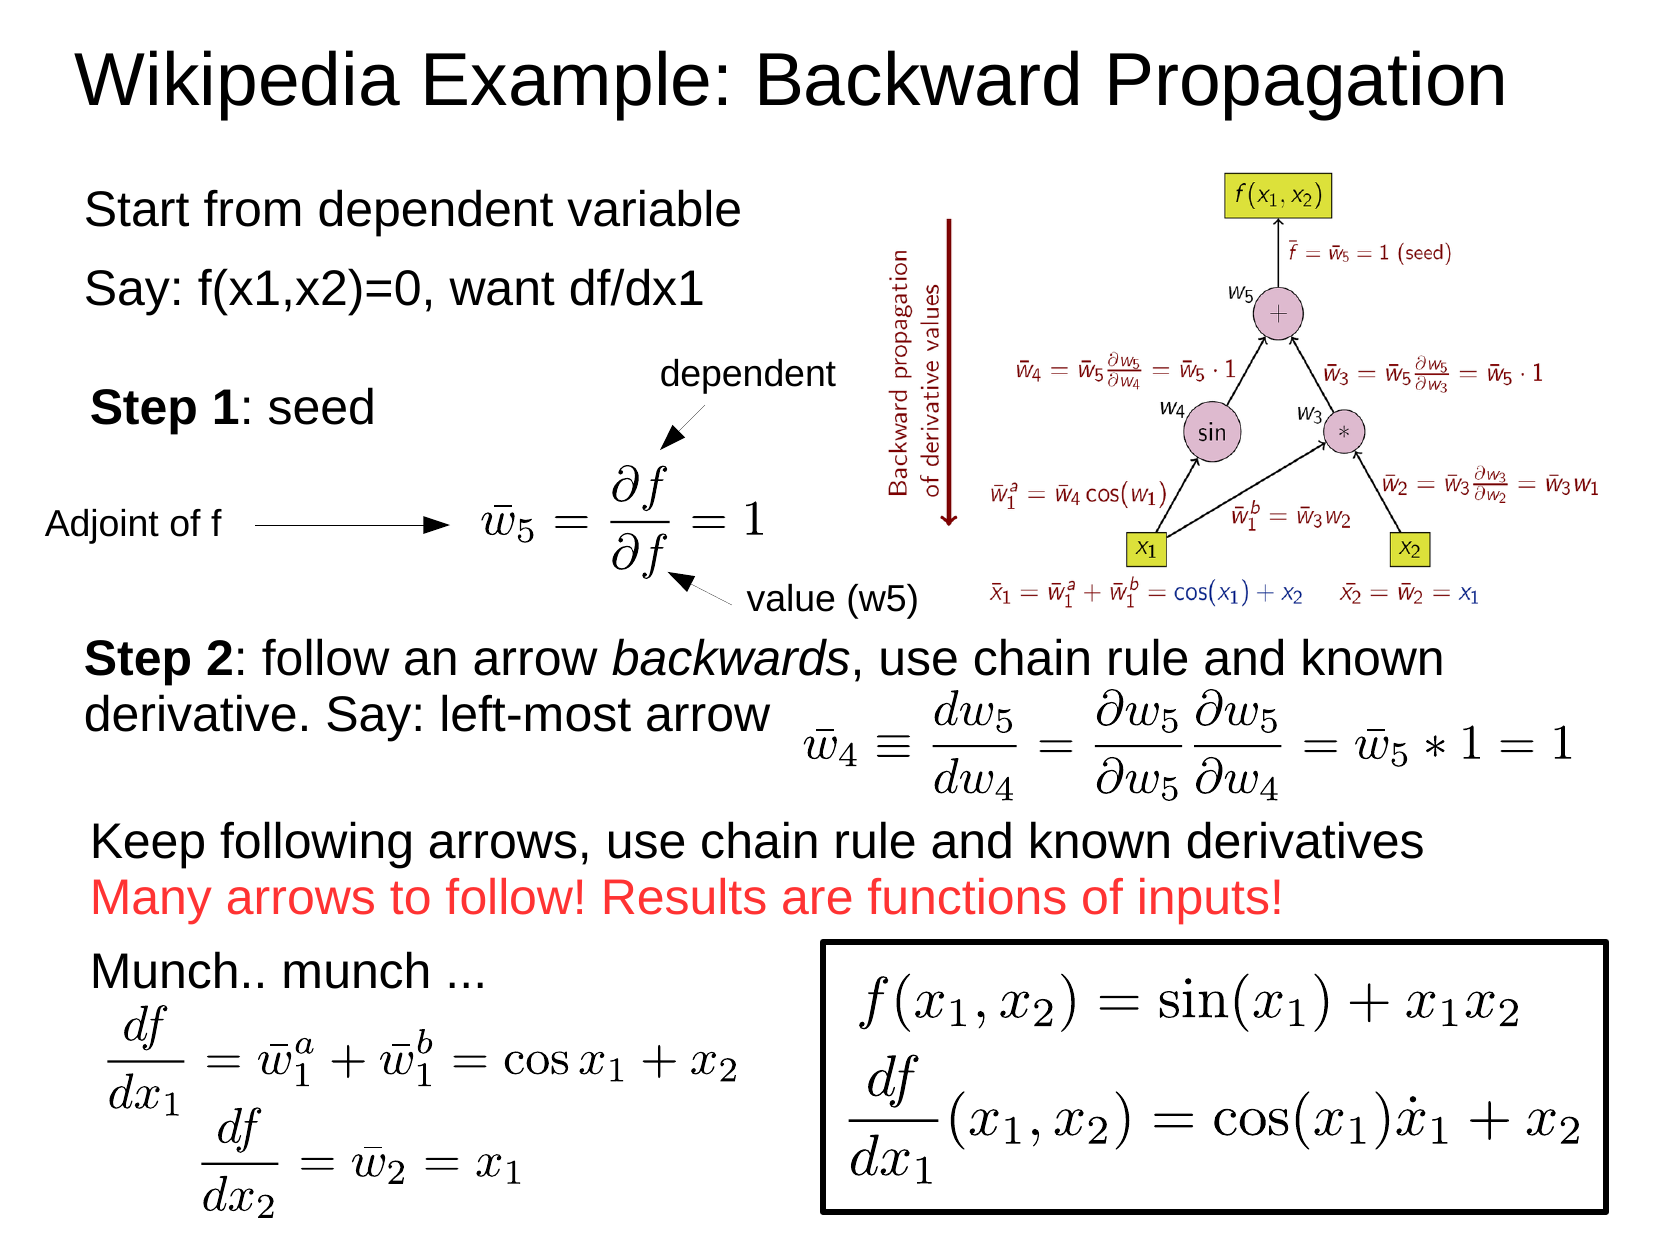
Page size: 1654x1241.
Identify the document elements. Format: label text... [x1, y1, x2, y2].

text_box [856, 973, 1521, 1032]
text_box value (w5) [731, 570, 957, 627]
text_box [848, 1054, 1582, 1184]
text_box [480, 465, 767, 579]
text_box Start from dependent variable [69, 174, 835, 246]
text_box Step 1: seed [75, 371, 736, 500]
text_box Step 2: follow an arrow backwards, use chain rule and known derivative. Say: left-most arrow [69, 622, 1630, 751]
picture [885, 159, 1621, 617]
text_box Say: f(x1,x2)=0, want df/dx1 [69, 252, 730, 325]
text_box Wikipedia Example: Backward Propagation [60, 30, 1606, 129]
text_box Adjoint of f [30, 495, 271, 552]
text_box Keep following arrows, use chain rule and known derivatives Many arrows to follow! Results are functions of inputs! [75, 805, 1636, 934]
text_box [802, 689, 1576, 801]
text_box [107, 1005, 739, 1219]
text_box Munch.. munch ... [75, 936, 736, 1008]
text_box dependent [645, 345, 856, 402]
